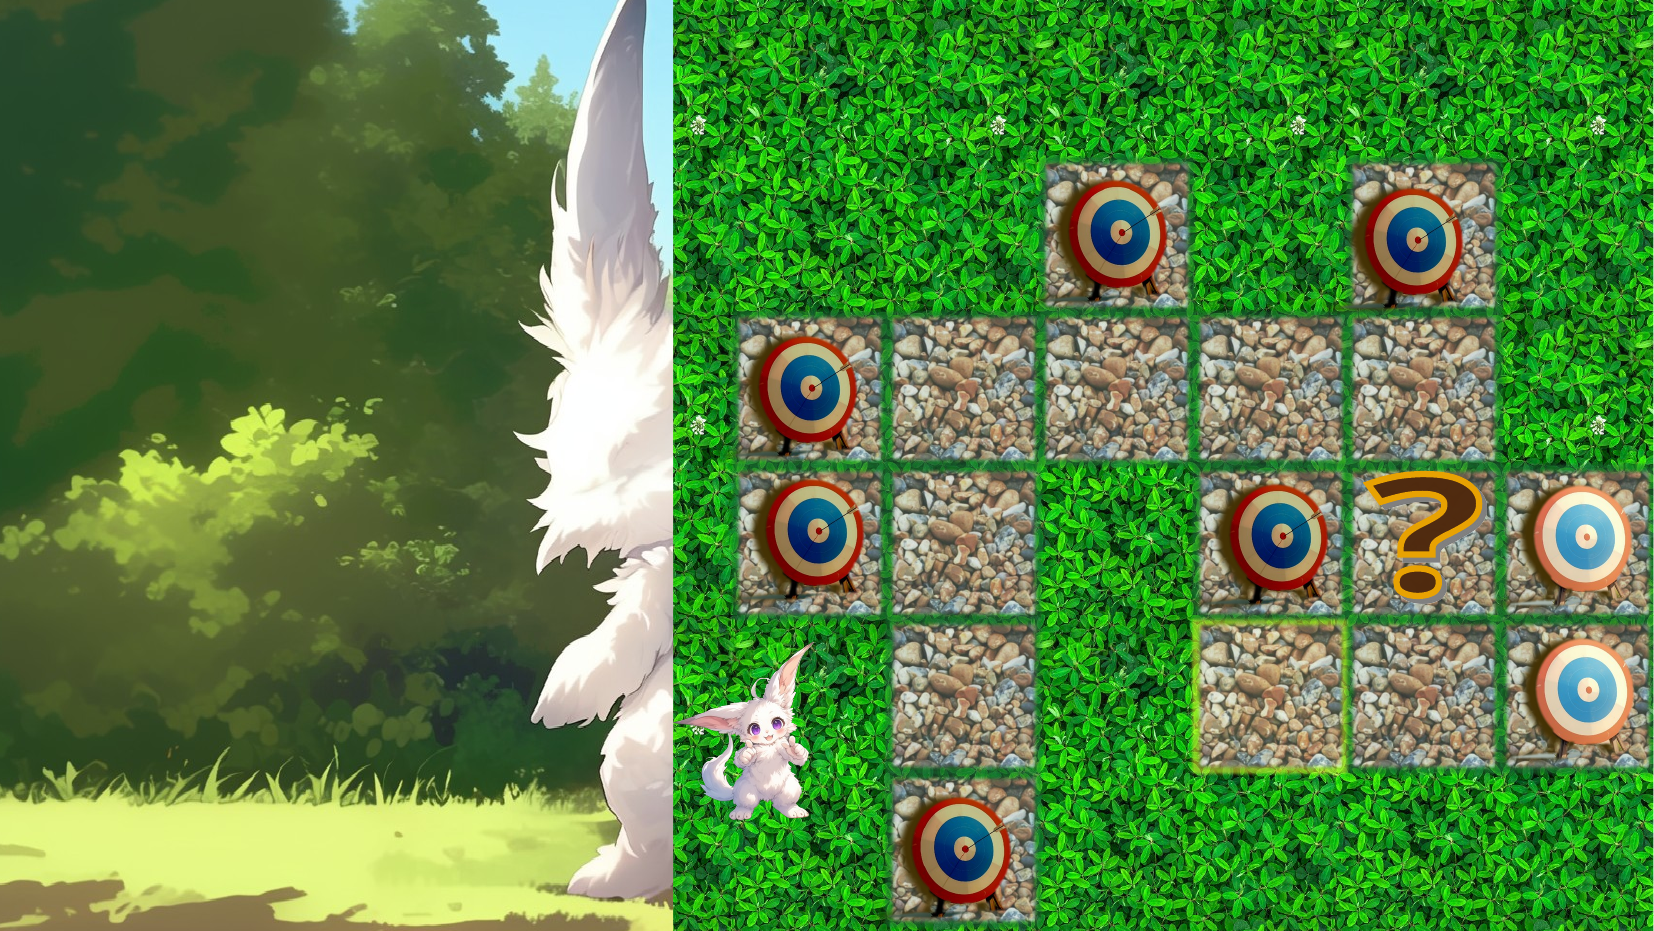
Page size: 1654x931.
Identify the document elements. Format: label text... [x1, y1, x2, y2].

text_box [890, 623, 1037, 768]
text_box [674, 0, 1654, 931]
text_box ? [1396, 568, 1439, 596]
picture [1043, 152, 1194, 303]
text_box [1044, 316, 1190, 462]
picture [1510, 609, 1654, 760]
text_box [1351, 316, 1497, 462]
picture [0, 0, 854, 931]
picture [1204, 455, 1355, 606]
text_box [893, 919, 1037, 923]
text_box [1197, 315, 1344, 456]
text_box [1201, 627, 1340, 765]
picture [1508, 456, 1654, 607]
picture [733, 307, 891, 601]
text_box [1505, 760, 1651, 769]
text_box [890, 315, 1037, 462]
picture [886, 768, 1037, 919]
text_box [1198, 606, 1344, 616]
text_box [1045, 303, 1190, 309]
picture [1339, 159, 1490, 310]
text_box [1490, 162, 1497, 309]
text_box [891, 469, 1037, 616]
text_box ? [1367, 474, 1480, 555]
text_box [1351, 623, 1497, 769]
text_box [737, 601, 883, 616]
text_box [1351, 469, 1497, 616]
